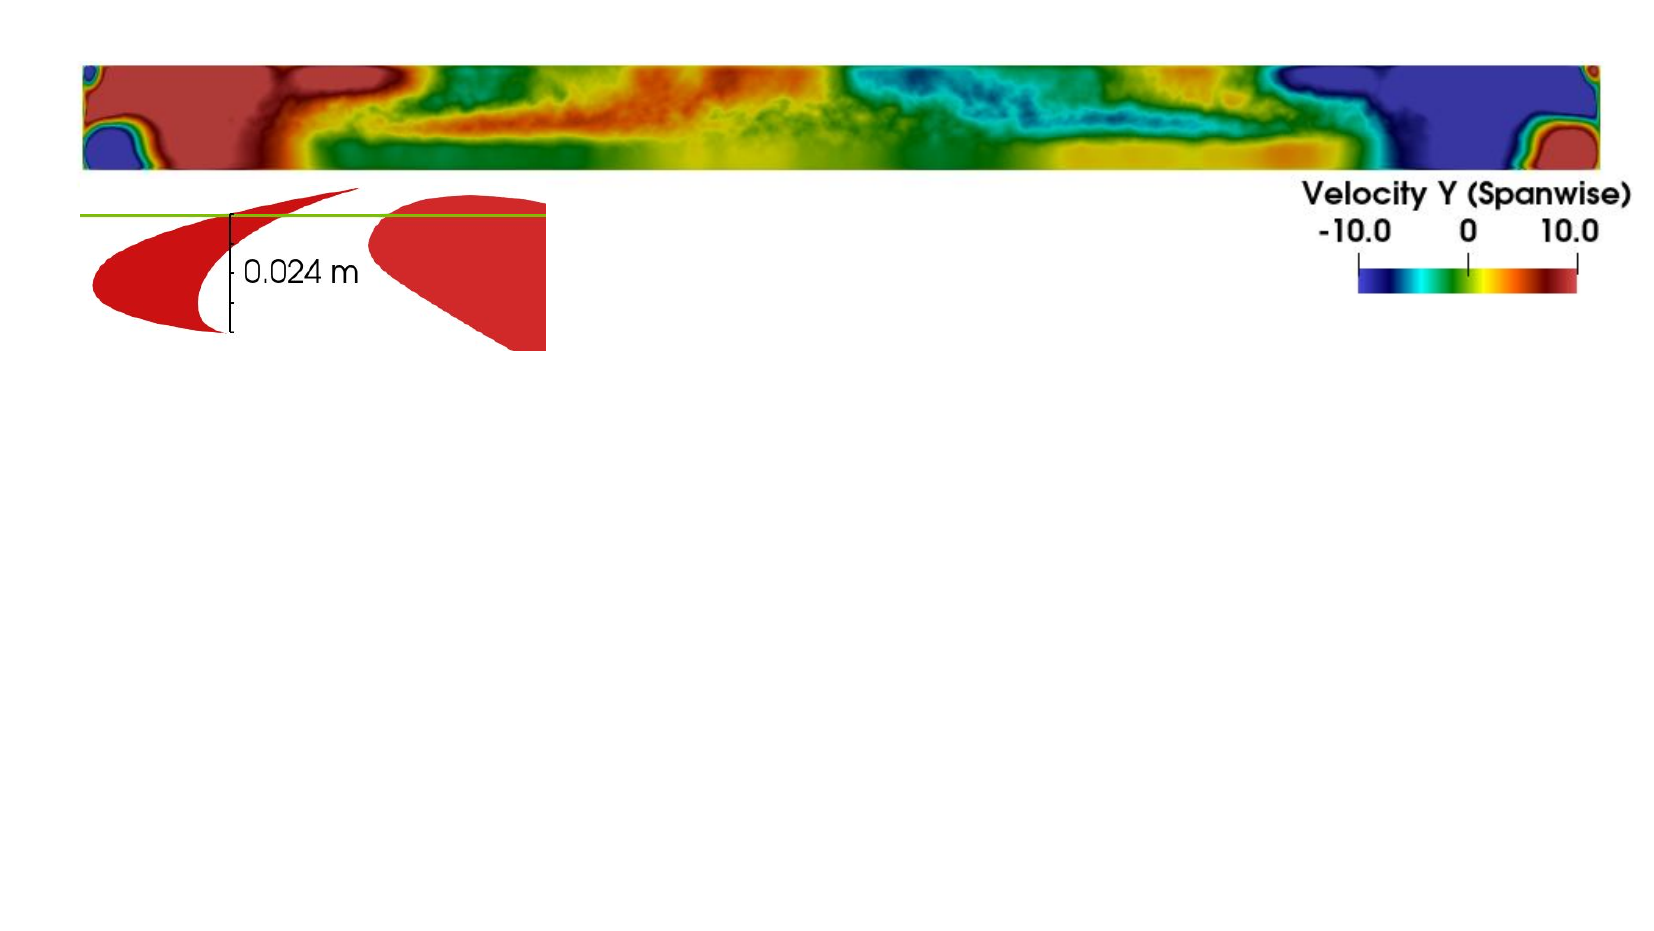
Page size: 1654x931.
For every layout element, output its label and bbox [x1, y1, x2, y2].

picture [75, 61, 1635, 351]
